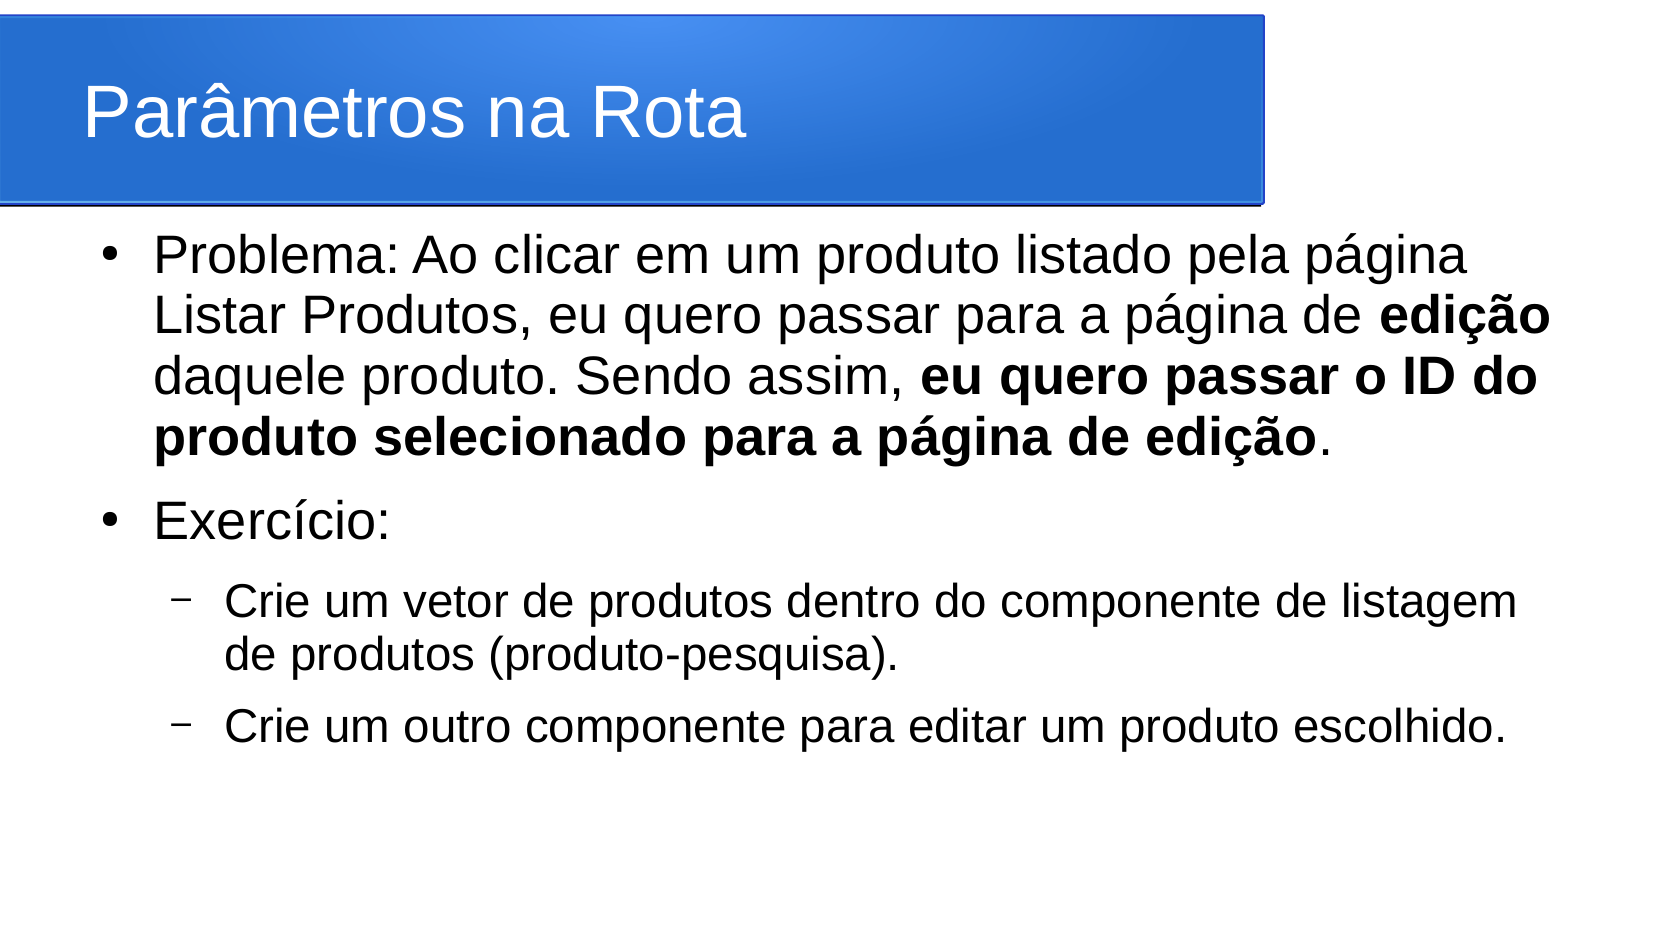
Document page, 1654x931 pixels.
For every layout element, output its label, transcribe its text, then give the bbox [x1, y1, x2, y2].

title Parâmetros na Rota [82, 35, 1235, 189]
list Problema: Ao clicar em um produto listado pela página Listar Produtos, eu quero passar para a página de edição daquele produto. Sendo assim, eu quero passar o ID do produto selecionado para a página de edição. Exercício: Crie um vetor de produtos dentro do componente de listagem de produtos (produto-pesquisa). Crie um outro componente para editar um produto escolhido. [82, 224, 1571, 764]
